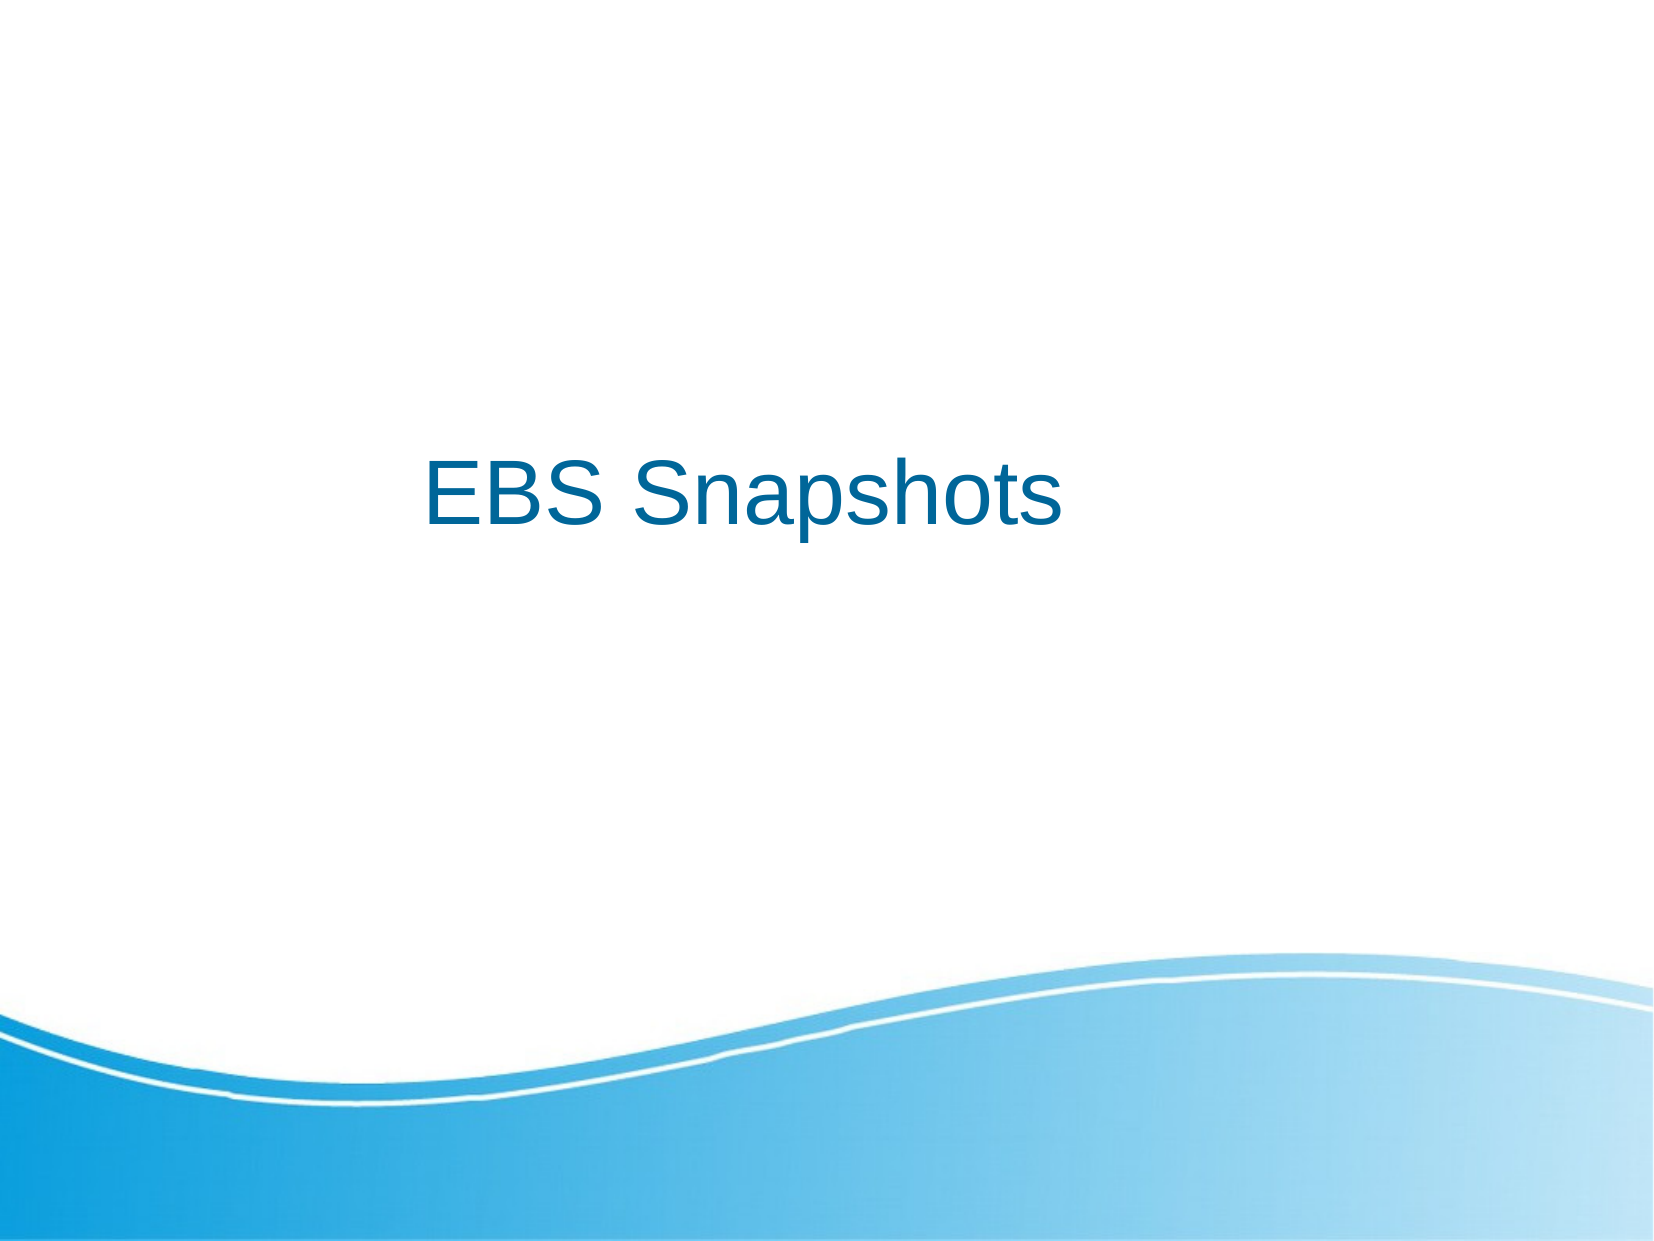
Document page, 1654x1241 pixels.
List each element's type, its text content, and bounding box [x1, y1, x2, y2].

title EBS Snapshots [0, 384, 1489, 592]
